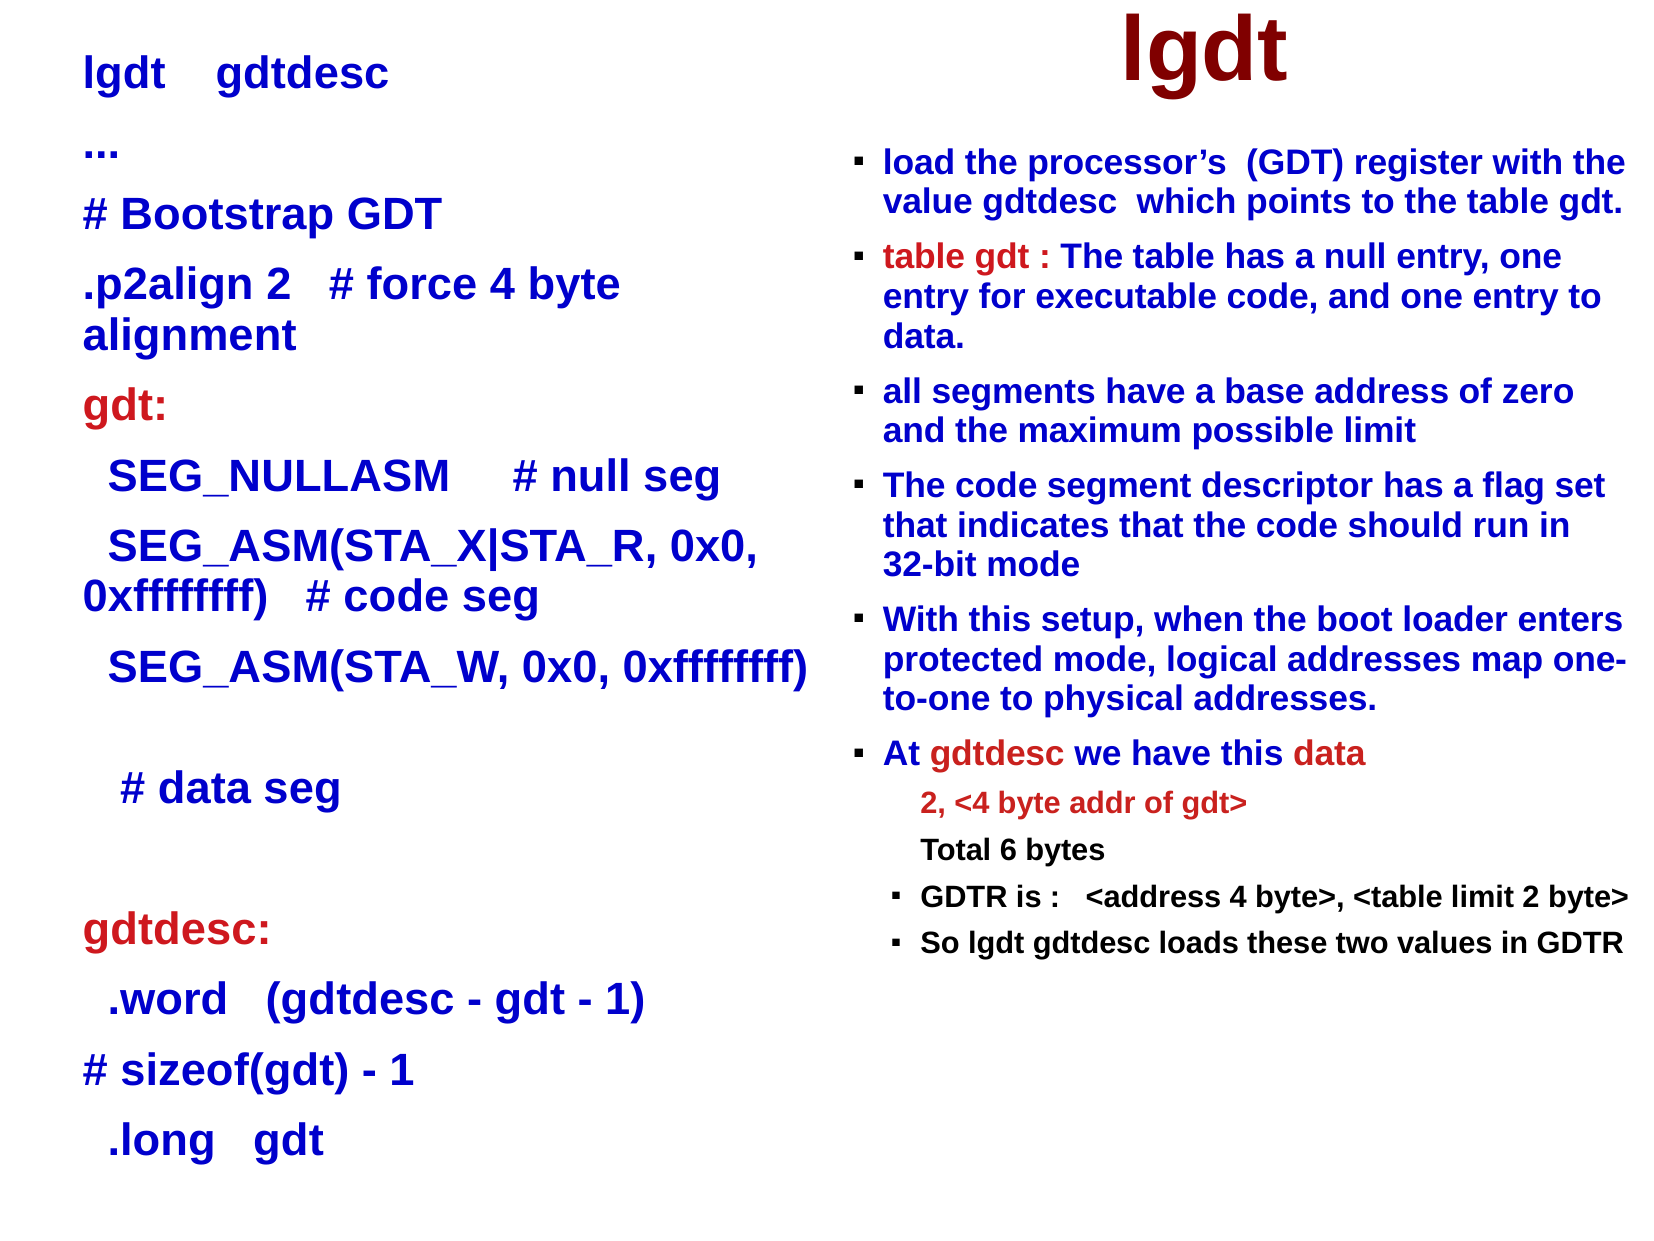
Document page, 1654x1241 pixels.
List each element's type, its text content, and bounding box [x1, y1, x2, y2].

title lgdt [838, 0, 1571, 100]
list load the processor’s (GDT) register with the value gdtdesc which points to the table gdt. table gdt : The table has a null entry, one entry for executable code, and one entry to data. all segments have a base address of zero and the maximum possible limit The code segment descriptor has a flag set that indicates that the code should run in 32-bit mode With this setup, when the boot loader enters protected mode, logical addresses map one-to-one to physical addresses. At gdtdesc we have this data 2, <4 byte addr of gdt> Total 6 bytes GDTR is : <address 4 byte>, <table limit 2 byte> So lgdt gdtdesc loads these two values in GDTR [845, 142, 1630, 1050]
list lgdt gdtdesc ... # Bootstrap GDT .p2align 2 # force 4 byte alignment gdt: SEG_NULLASM # null seg SEG_ASM(STA_X|STA_R, 0x0, 0xffffffff) # code seg SEG_ASM(STA_W, 0x0, 0xffffffff) # data seg gdtdesc: .word (gdtdesc - gdt - 1) # sizeof(gdt) - 1 .long gdt [82, 47, 809, 1182]
